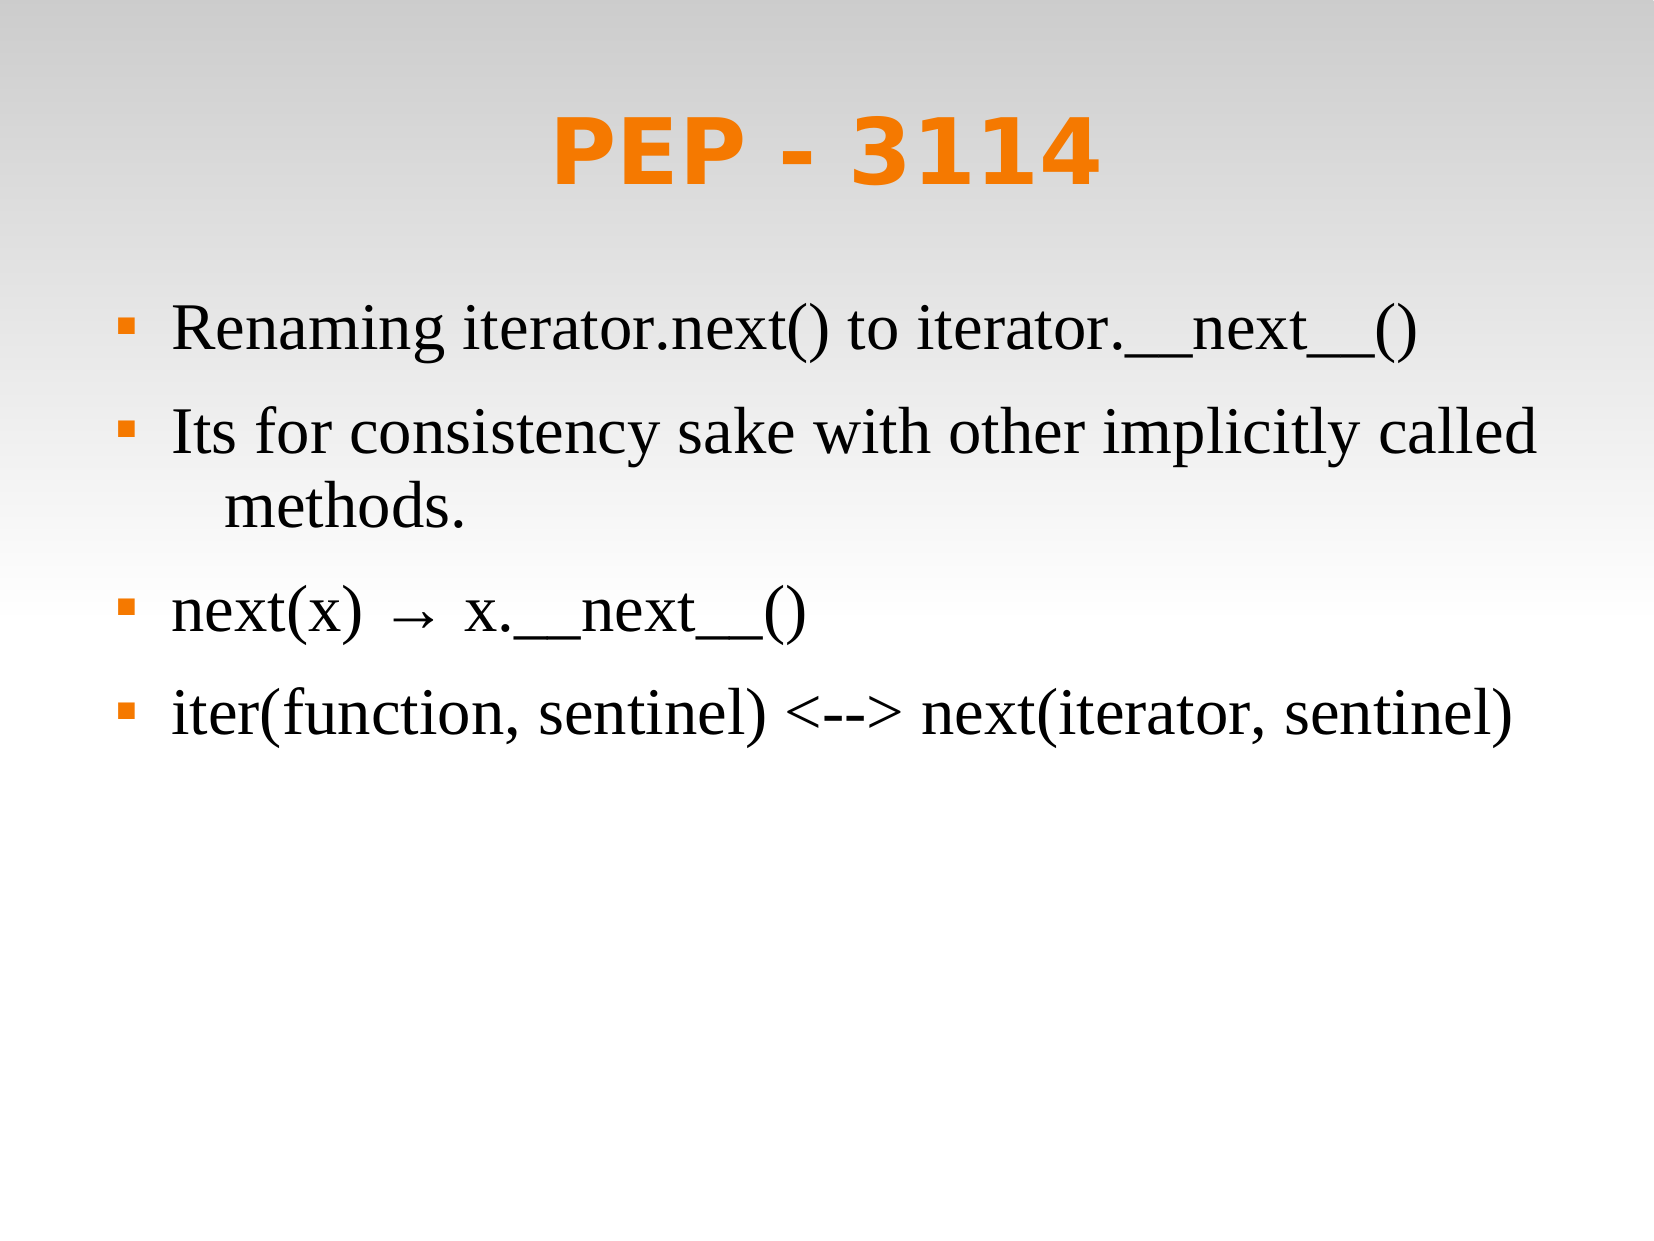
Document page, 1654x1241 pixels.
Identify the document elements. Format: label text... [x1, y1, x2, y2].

title PEP - 3114 [82, 56, 1571, 250]
list Renaming iterator.next() to iterator.__next__() Its for consistency sake with other implicitly called methods. next(x) → x.__next__() iter(function, sentinel) <--> next(iterator, sentinel) [82, 290, 1571, 1094]
